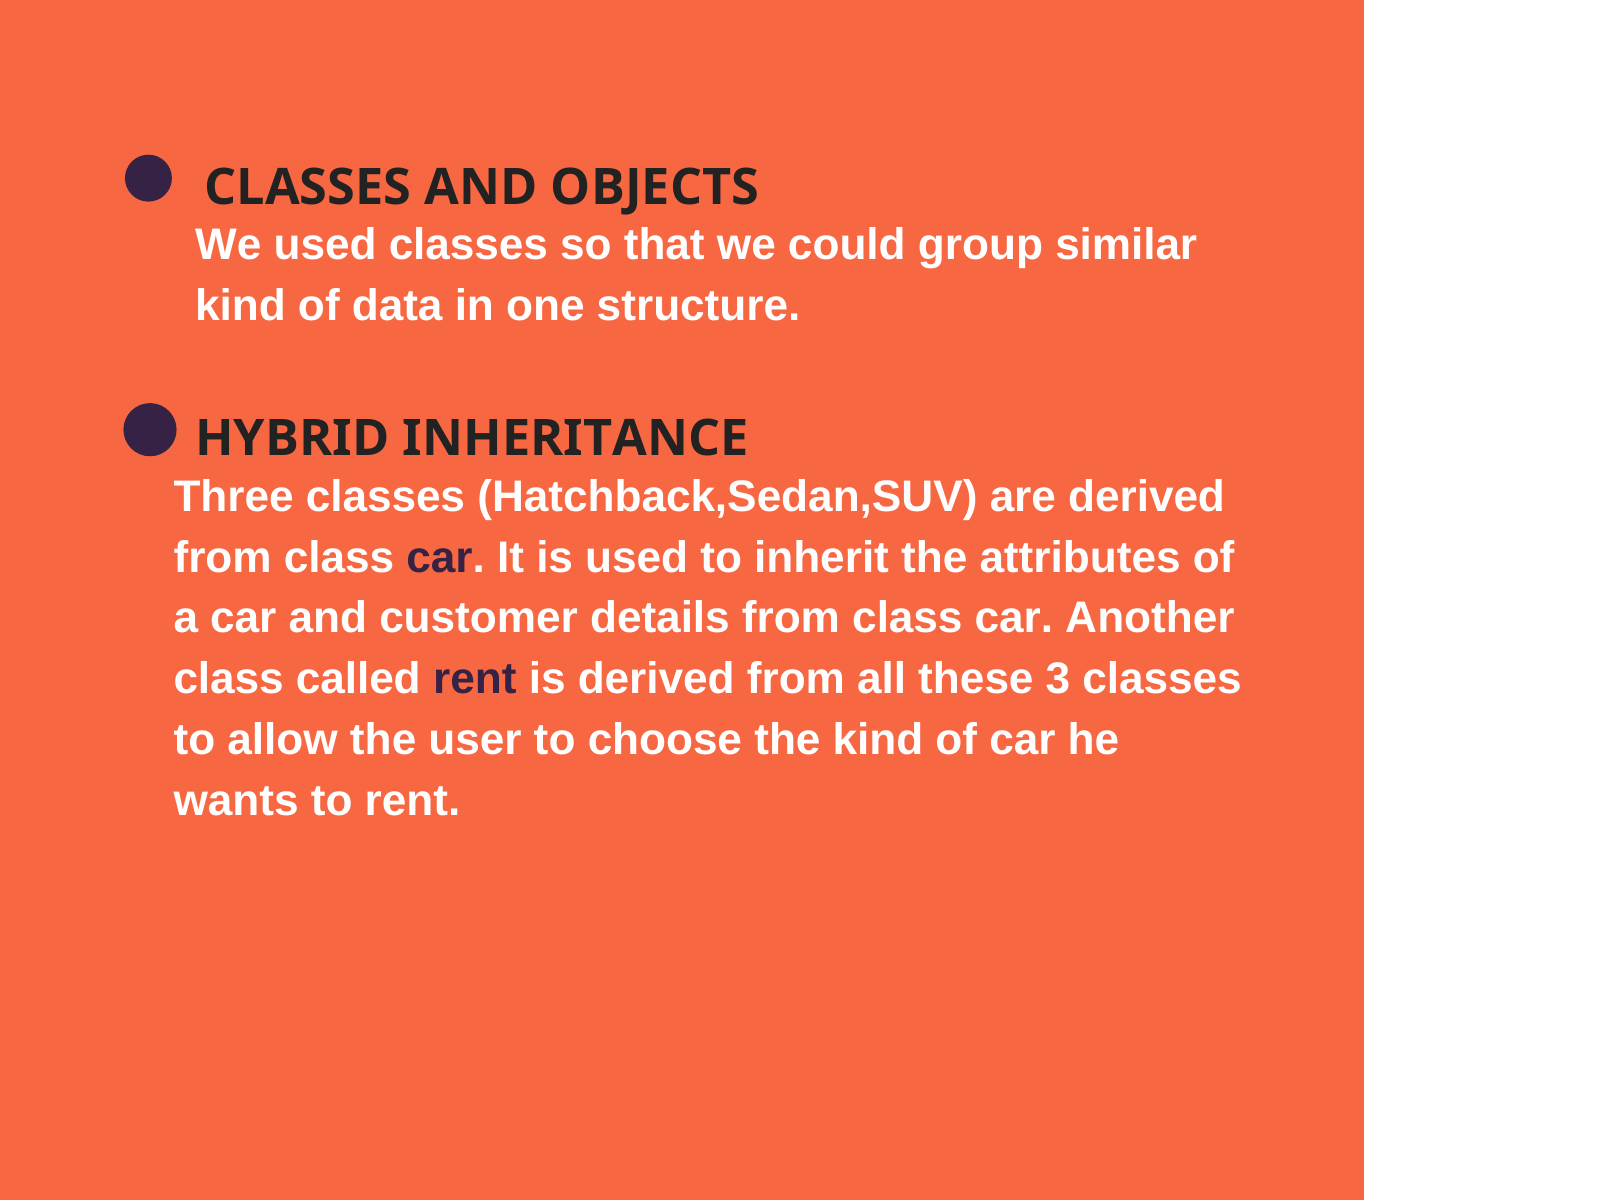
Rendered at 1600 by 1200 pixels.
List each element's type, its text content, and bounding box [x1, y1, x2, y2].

text_box We used classes so that we could group similar [195, 219, 1210, 270]
text_box [0, 0, 1600, 1200]
text_box Three classes (Hatchback,Sedan,SUV) are derived [173, 471, 1239, 521]
text_box CLASSES AND OBJECTS [204, 150, 855, 210]
text_box to allow the user to choose the kind of car he [173, 714, 1133, 765]
text_box kind of data in one structure. [195, 280, 802, 331]
text_box from class car. It is used to inherit the attributes of [173, 532, 1249, 582]
text_box HYBRID INHERITANCE [195, 401, 809, 461]
text_box a car and customer details from class car. Another [173, 592, 1244, 643]
text_box class called rent is derived from all these 3 classes [173, 653, 1255, 704]
text_box wants to rent. [173, 775, 461, 826]
